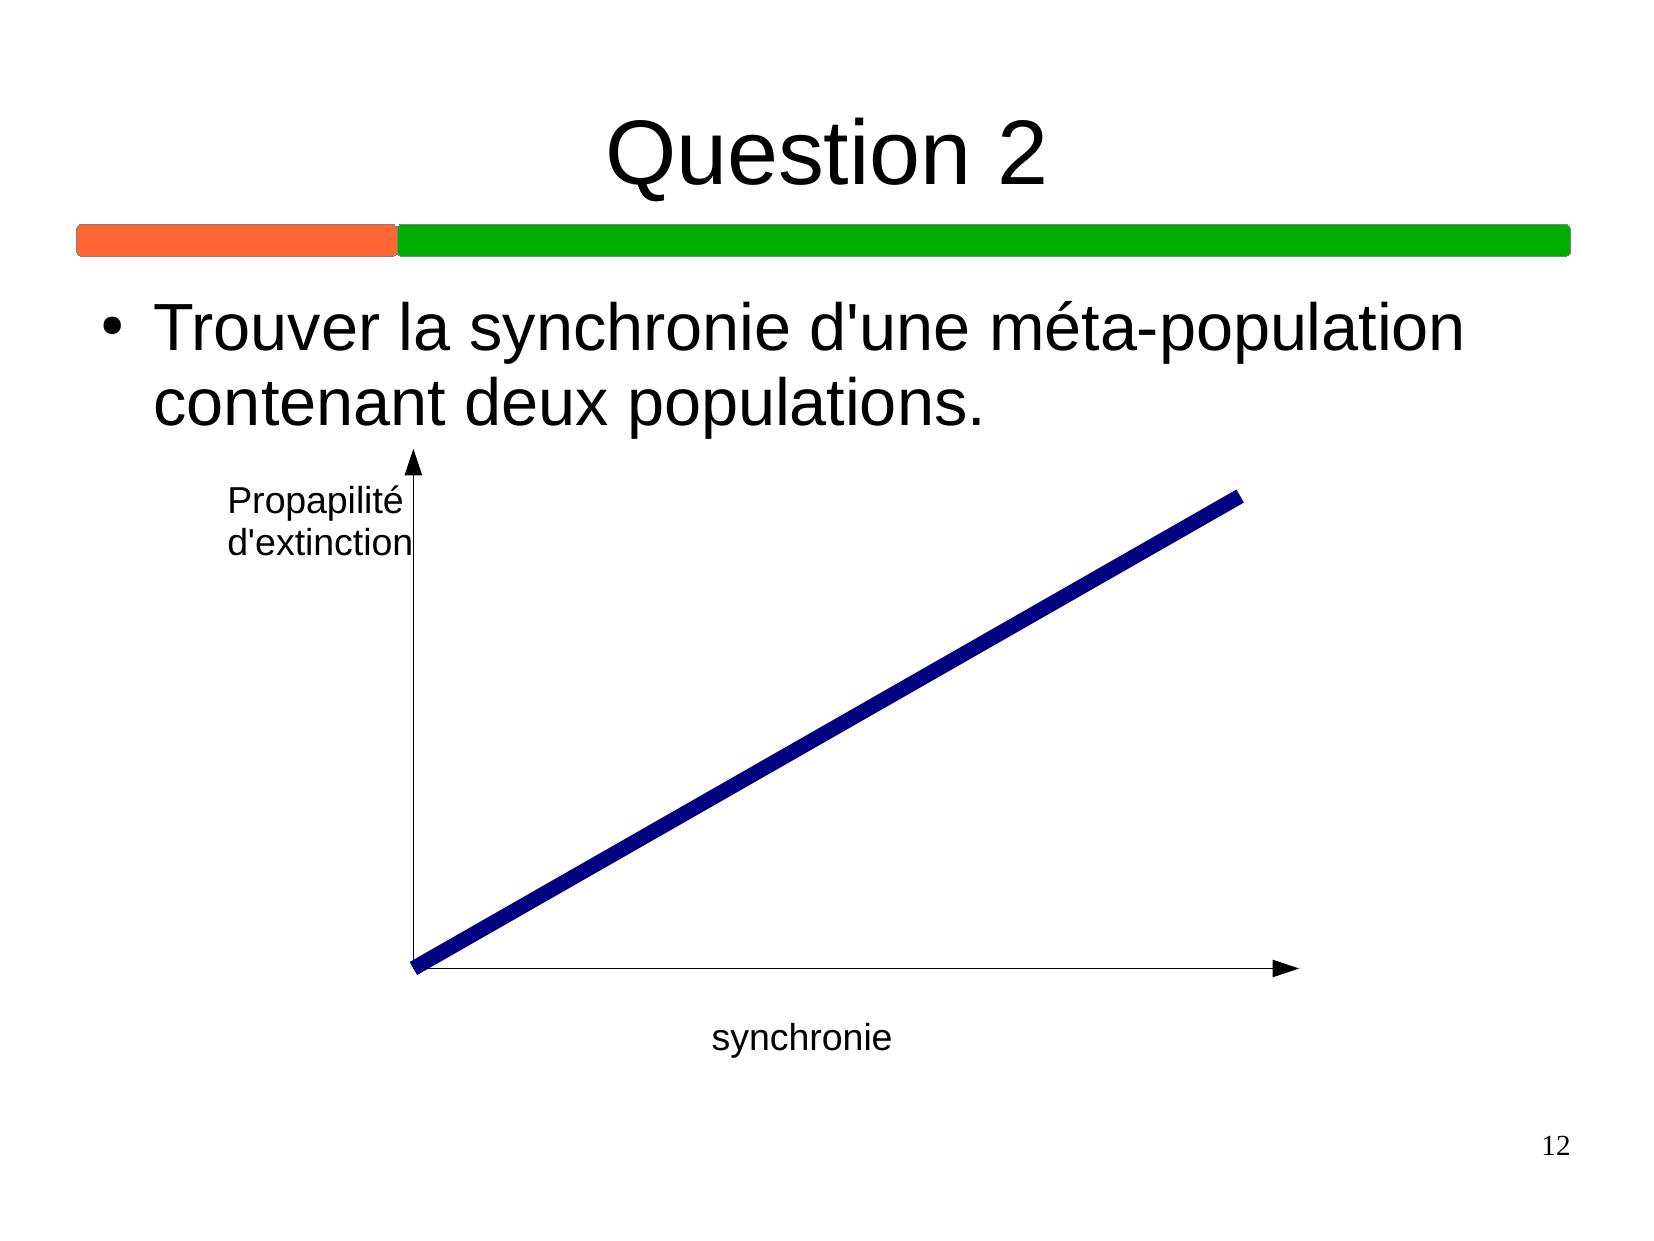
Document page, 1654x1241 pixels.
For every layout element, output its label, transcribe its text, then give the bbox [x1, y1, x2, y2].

list Trouver la synchronie d'une méta-population contenant deux populations. [82, 290, 1538, 1010]
text_box synchronie [696, 1009, 1028, 1067]
title Question 2 [82, 49, 1571, 227]
text_box Propapilité d'extinction [212, 472, 520, 572]
text_box [76, 224, 1571, 257]
